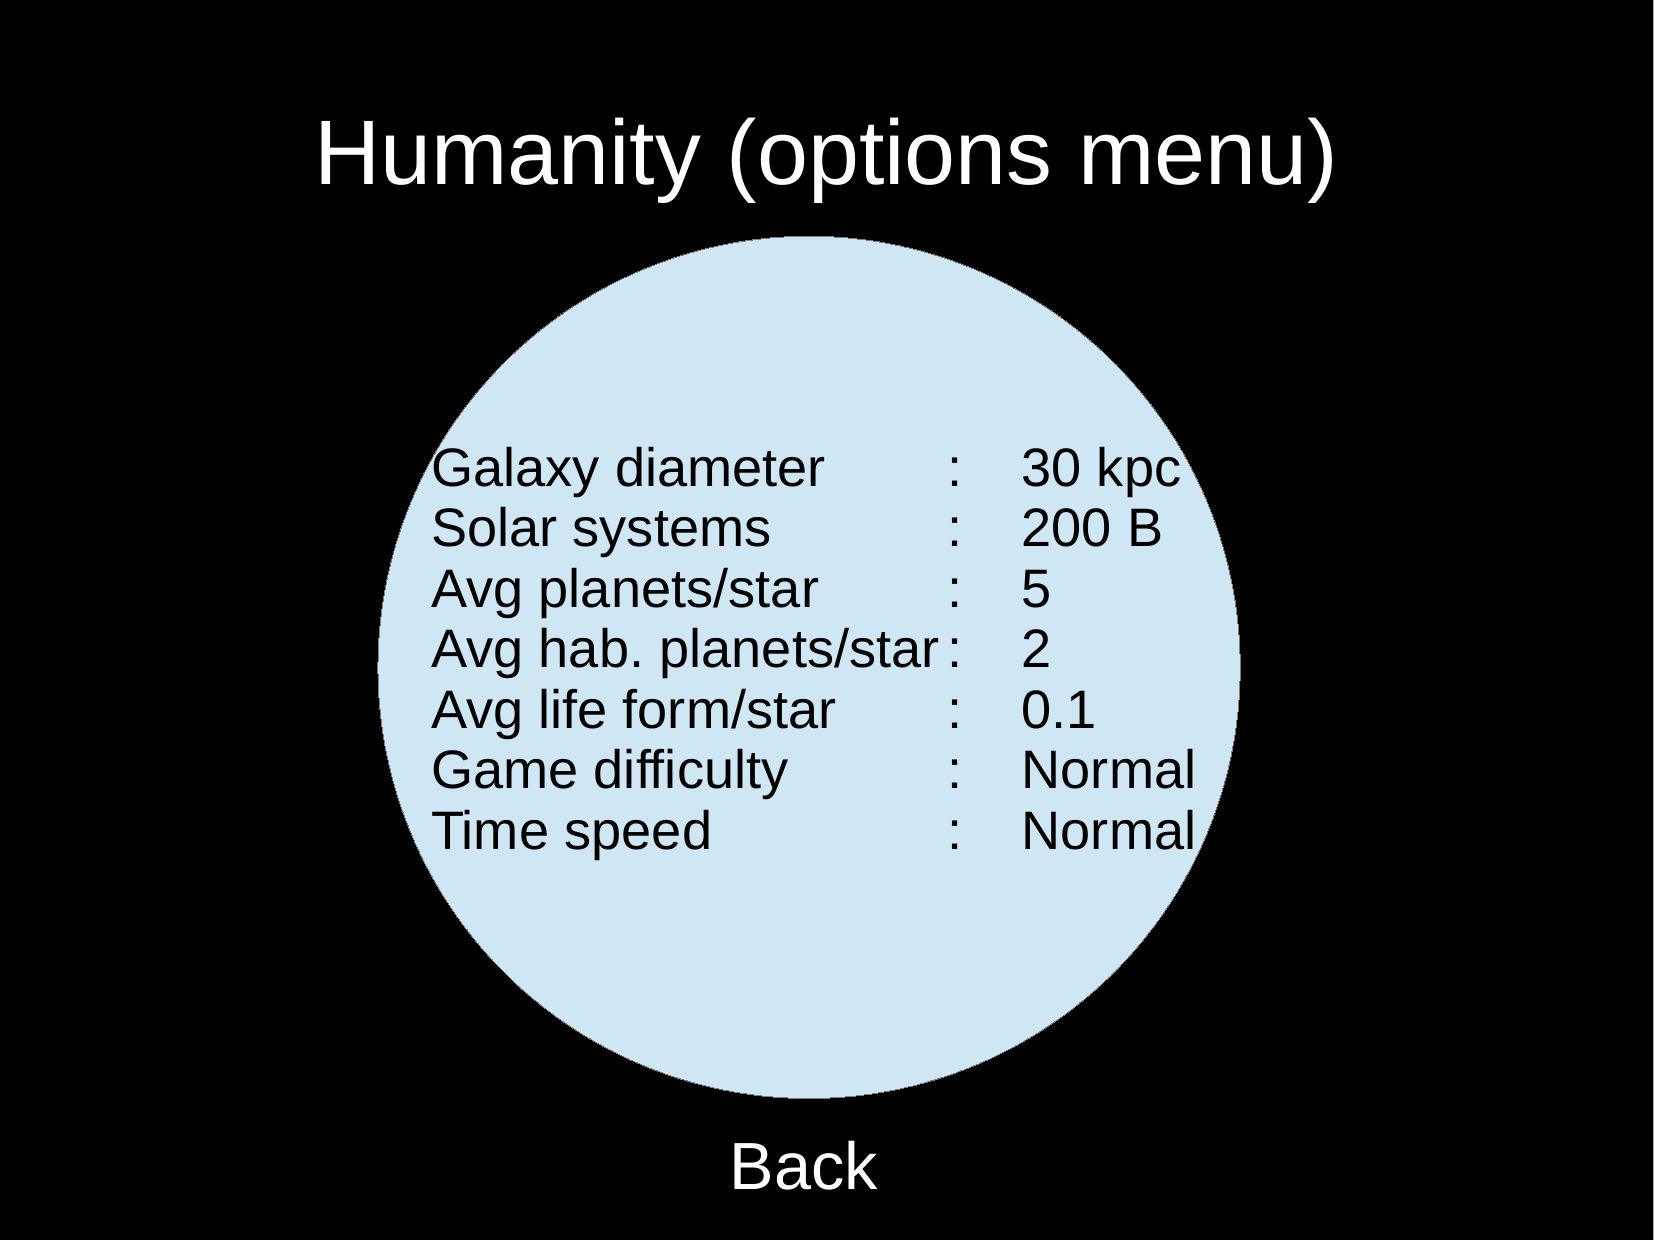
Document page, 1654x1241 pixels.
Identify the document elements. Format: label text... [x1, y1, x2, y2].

text_box [377, 460, 431, 875]
subtitle Back [76, 1122, 1532, 1211]
title Humanity (options menu) [82, 49, 1571, 257]
text_box Galaxy diameter : 30 kpc Solar systems : 200 B Avg planets/star : 5 Avg hab. planets/star : 2 Avg life form/star : 0.1 Game difficulty : Normal Time speed : Normal [431, 236, 1288, 1122]
